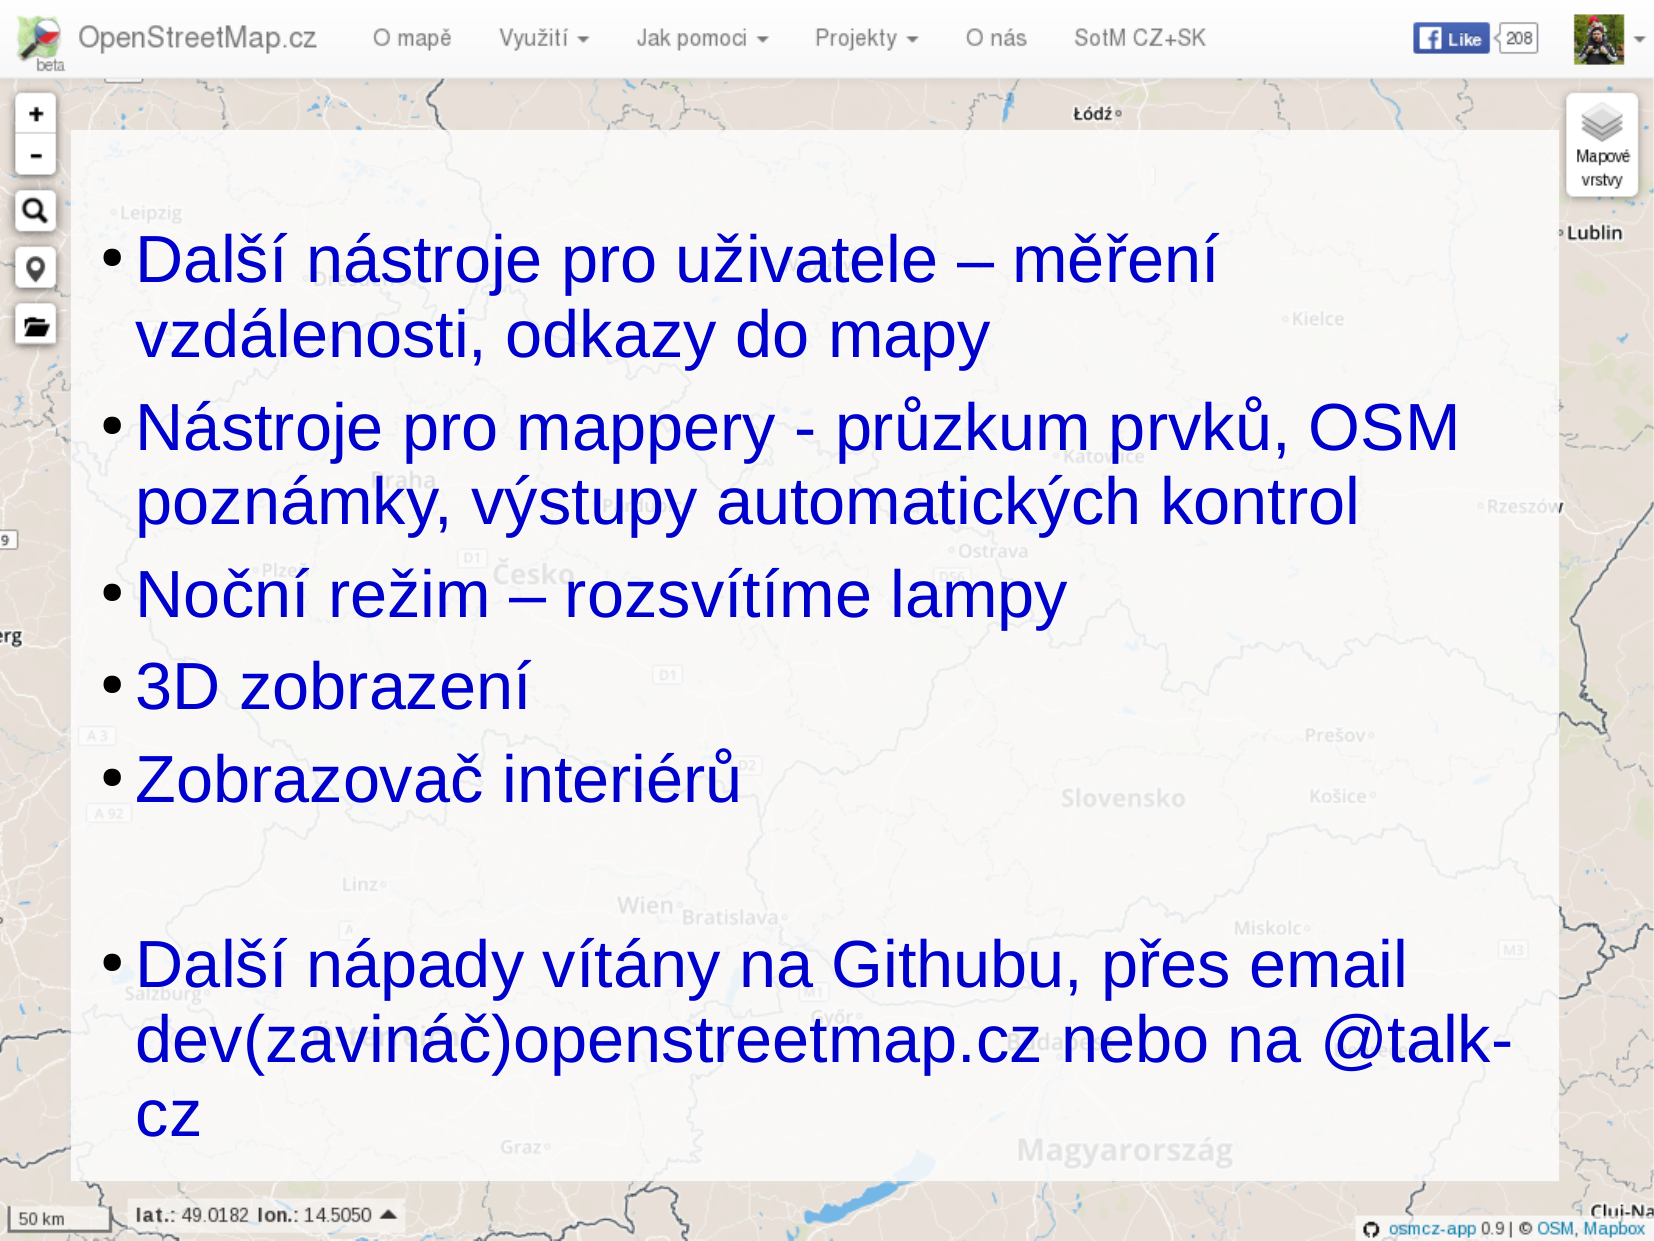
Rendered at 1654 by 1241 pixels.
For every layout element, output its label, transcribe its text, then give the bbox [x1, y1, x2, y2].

picture [0, 0, 1654, 1241]
subtitle Další nástroje pro uživatele – měření vzdálenosti, odkazy do mapy Nástroje pro mappery - průzkum prvků, OSM poznámky, výstupy automatických kontrol Noční režim – rozsvítíme lampy 3D zobrazení Zobrazovač interiérů Další nápady vítány na Githubu, přes email dev(zavináč)openstreetmap.cz nebo na @talk-cz [70, 129, 1560, 1182]
